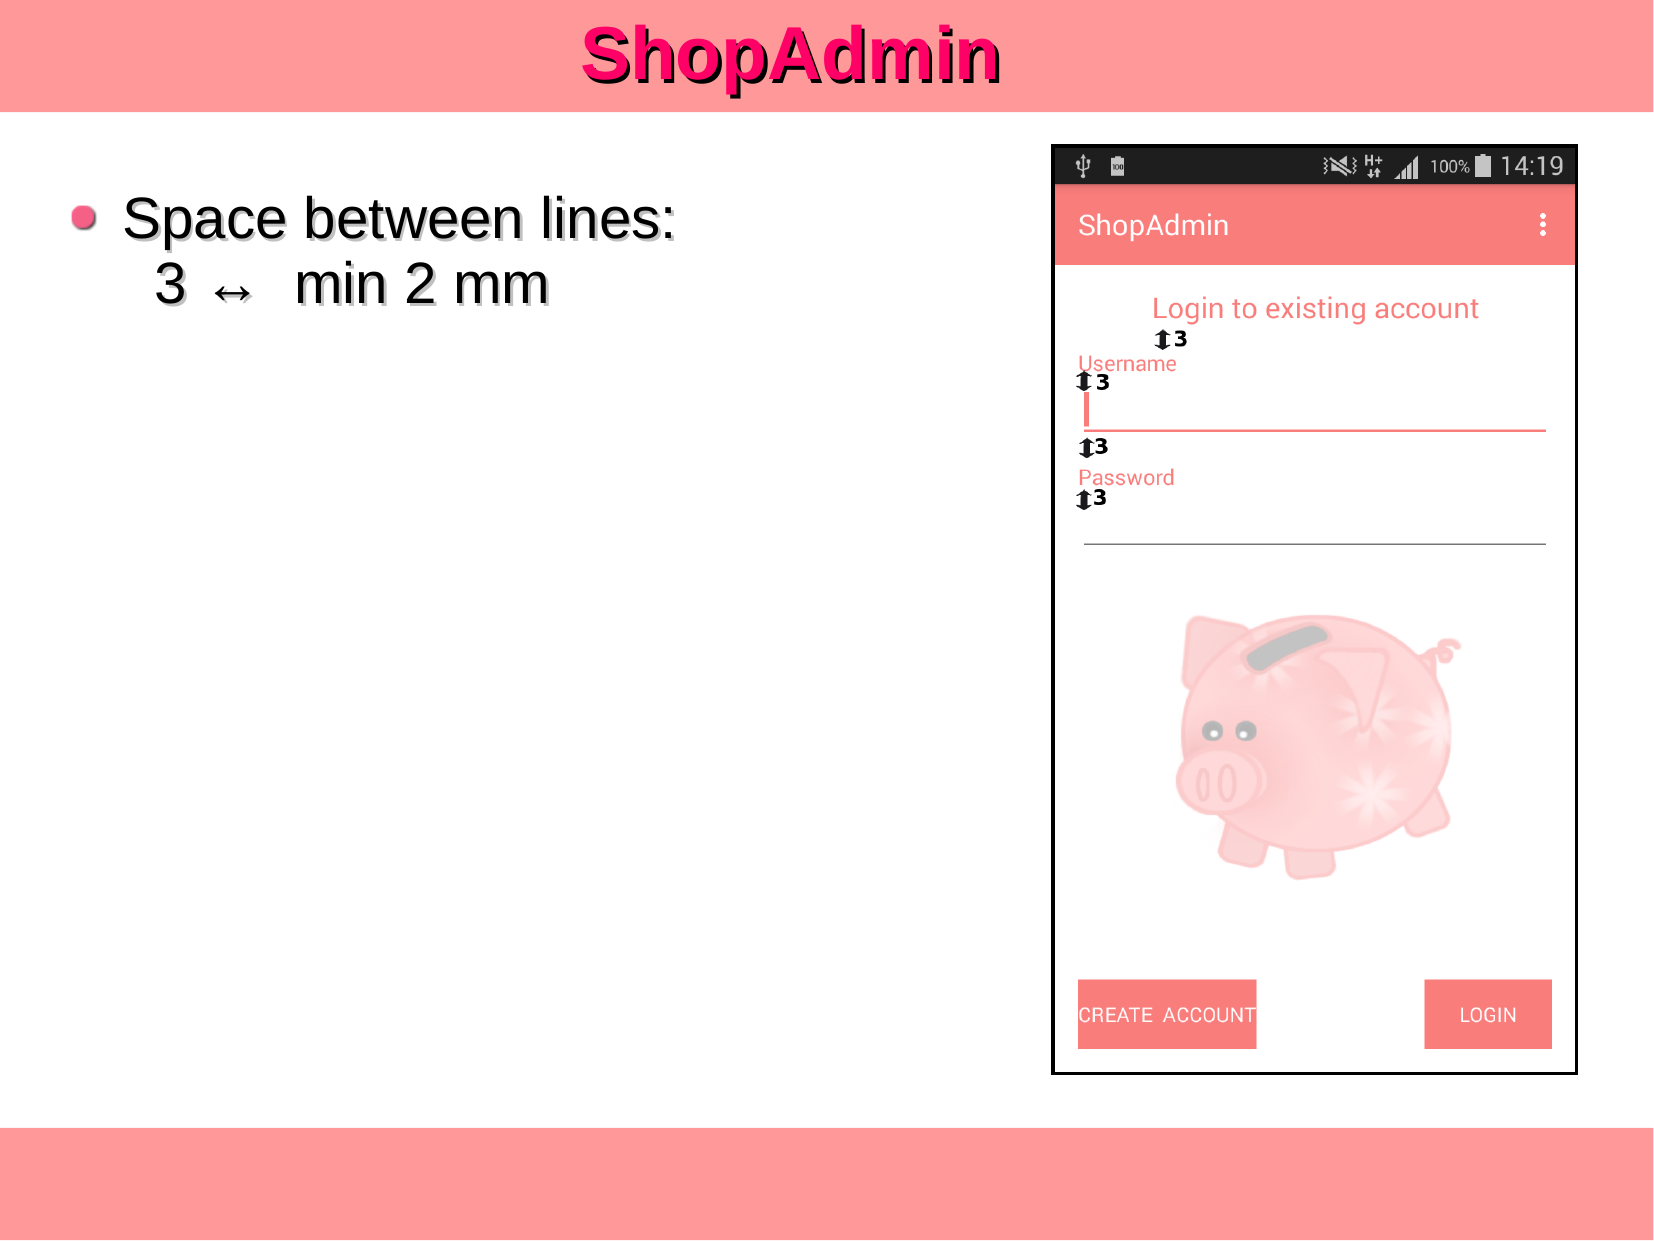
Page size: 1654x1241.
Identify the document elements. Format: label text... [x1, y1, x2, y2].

text_box ShopAdmin [565, 11, 1016, 96]
title Space between lines: 3 ↔ min 2 mm [70, 147, 1051, 355]
text_box [0, 1127, 1654, 1241]
picture [1051, 144, 1578, 1075]
text_box [0, 0, 1654, 113]
